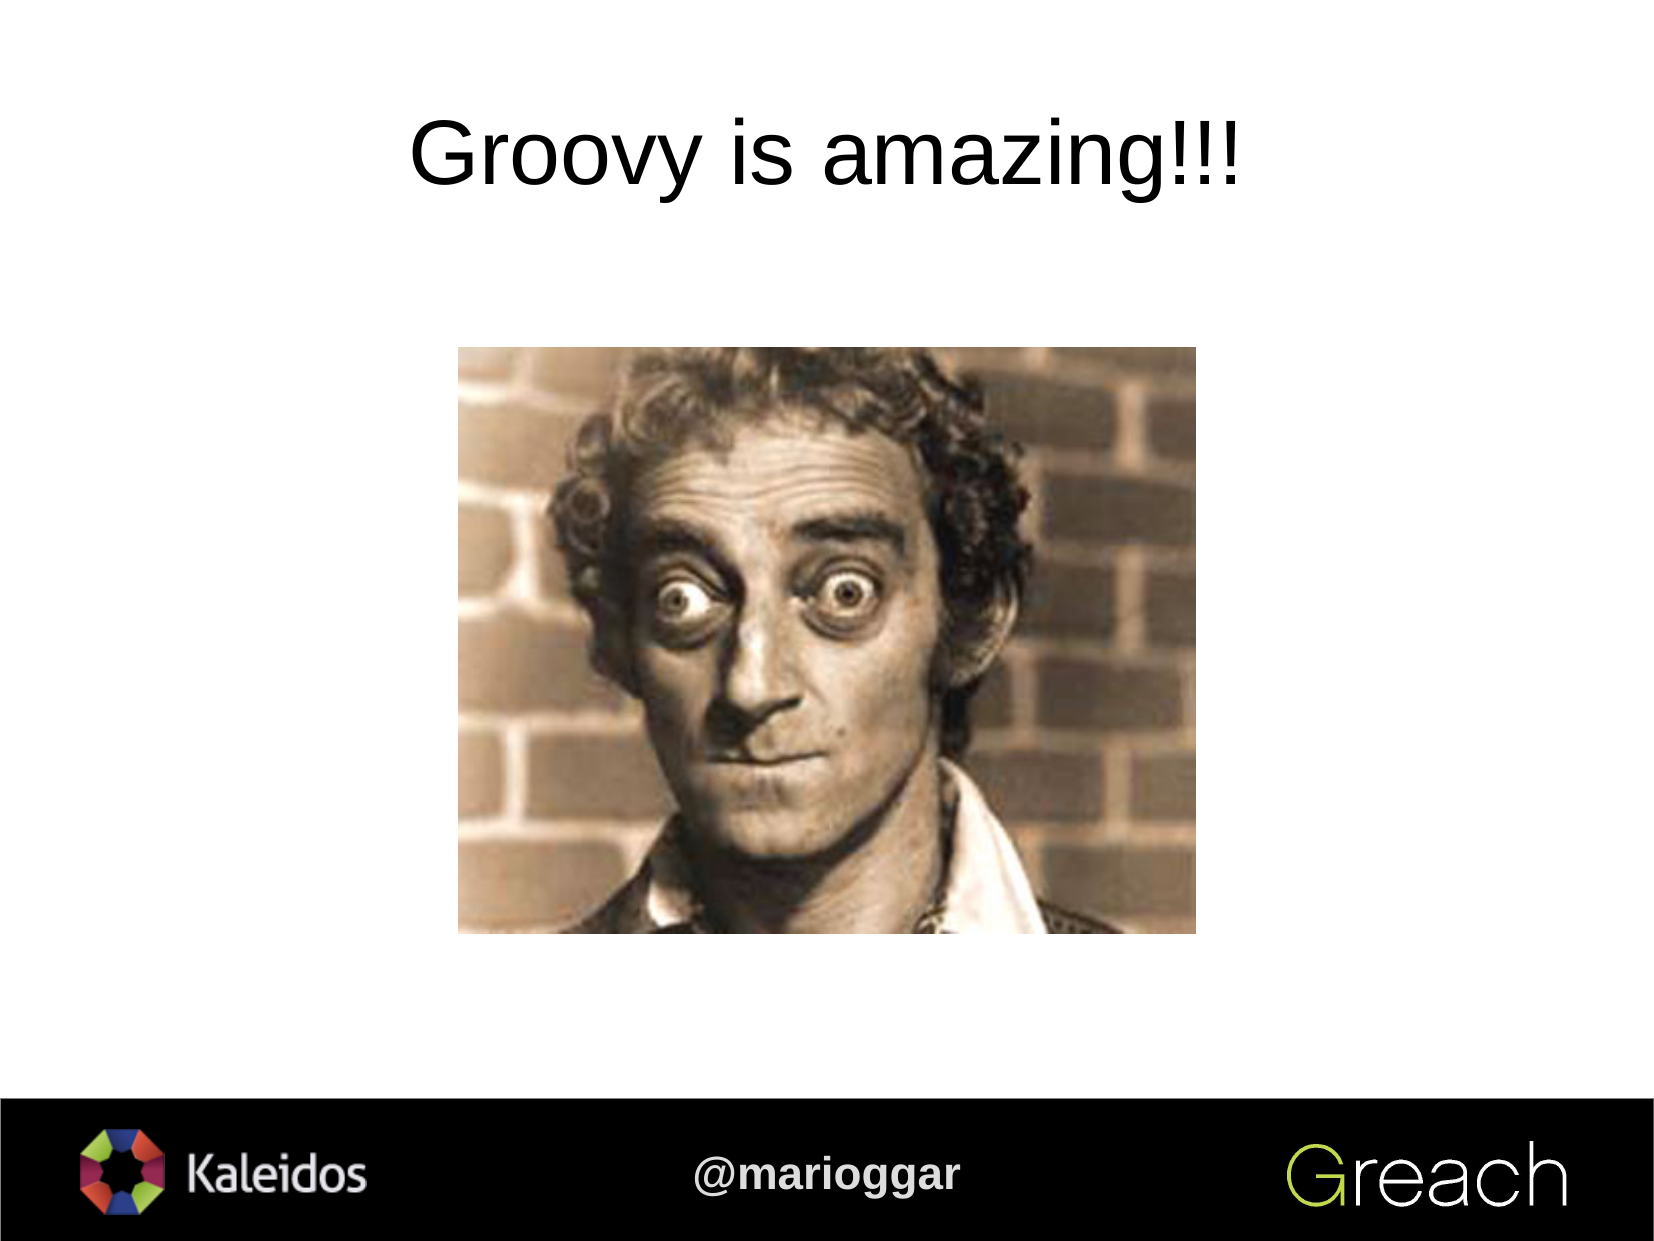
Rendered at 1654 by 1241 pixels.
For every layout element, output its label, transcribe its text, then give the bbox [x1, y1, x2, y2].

picture [80, 1129, 367, 1215]
picture [1287, 1141, 1571, 1216]
picture [458, 347, 1196, 934]
title Groovy is amazing!!! [82, 49, 1571, 257]
